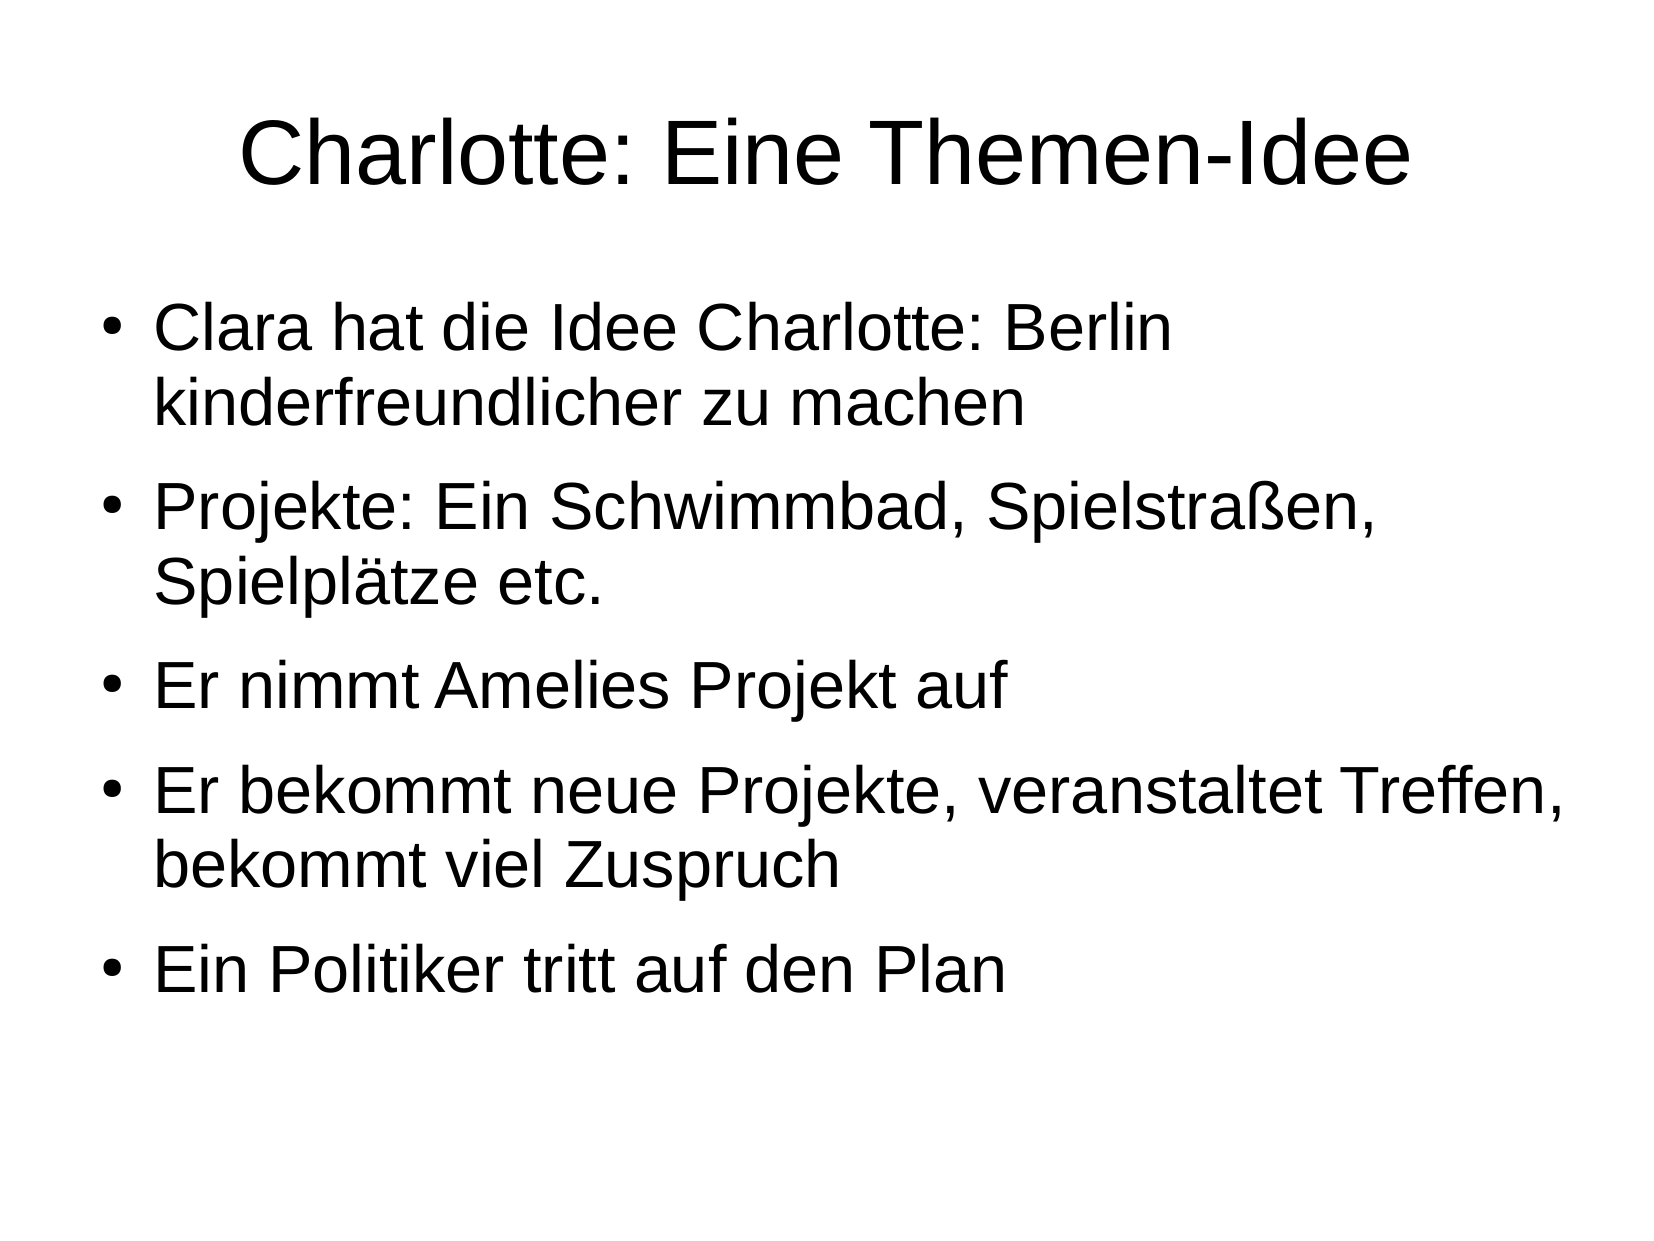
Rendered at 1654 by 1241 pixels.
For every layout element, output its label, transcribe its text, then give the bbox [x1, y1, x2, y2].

title Charlotte: Eine Themen-Idee [82, 49, 1571, 257]
list Clara hat die Idee Charlotte: Berlin kinderfreundlicher zu machen Projekte: Ein Schwimmbad, Spielstraßen, Spielplätze etc. Er nimmt Amelies Projekt auf Er bekommt neue Projekte, veranstaltet Treffen, bekommt viel Zuspruch Ein Politiker tritt auf den Plan [82, 290, 1571, 1010]
